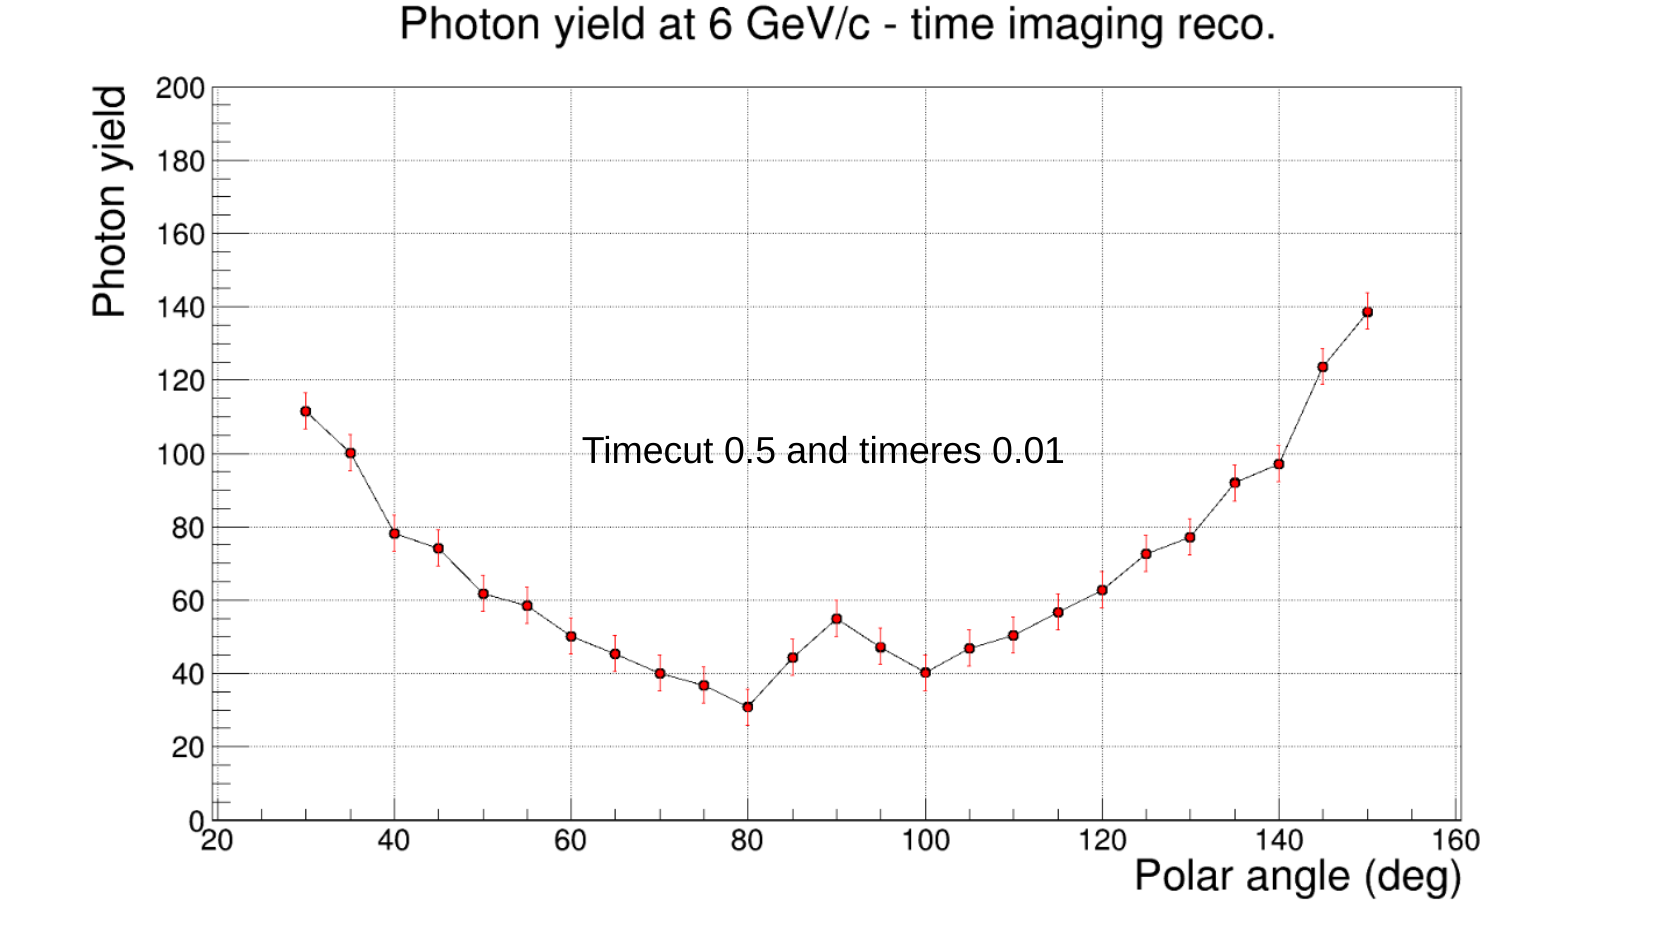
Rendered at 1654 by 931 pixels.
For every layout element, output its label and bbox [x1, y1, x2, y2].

picture [75, 0, 1573, 901]
